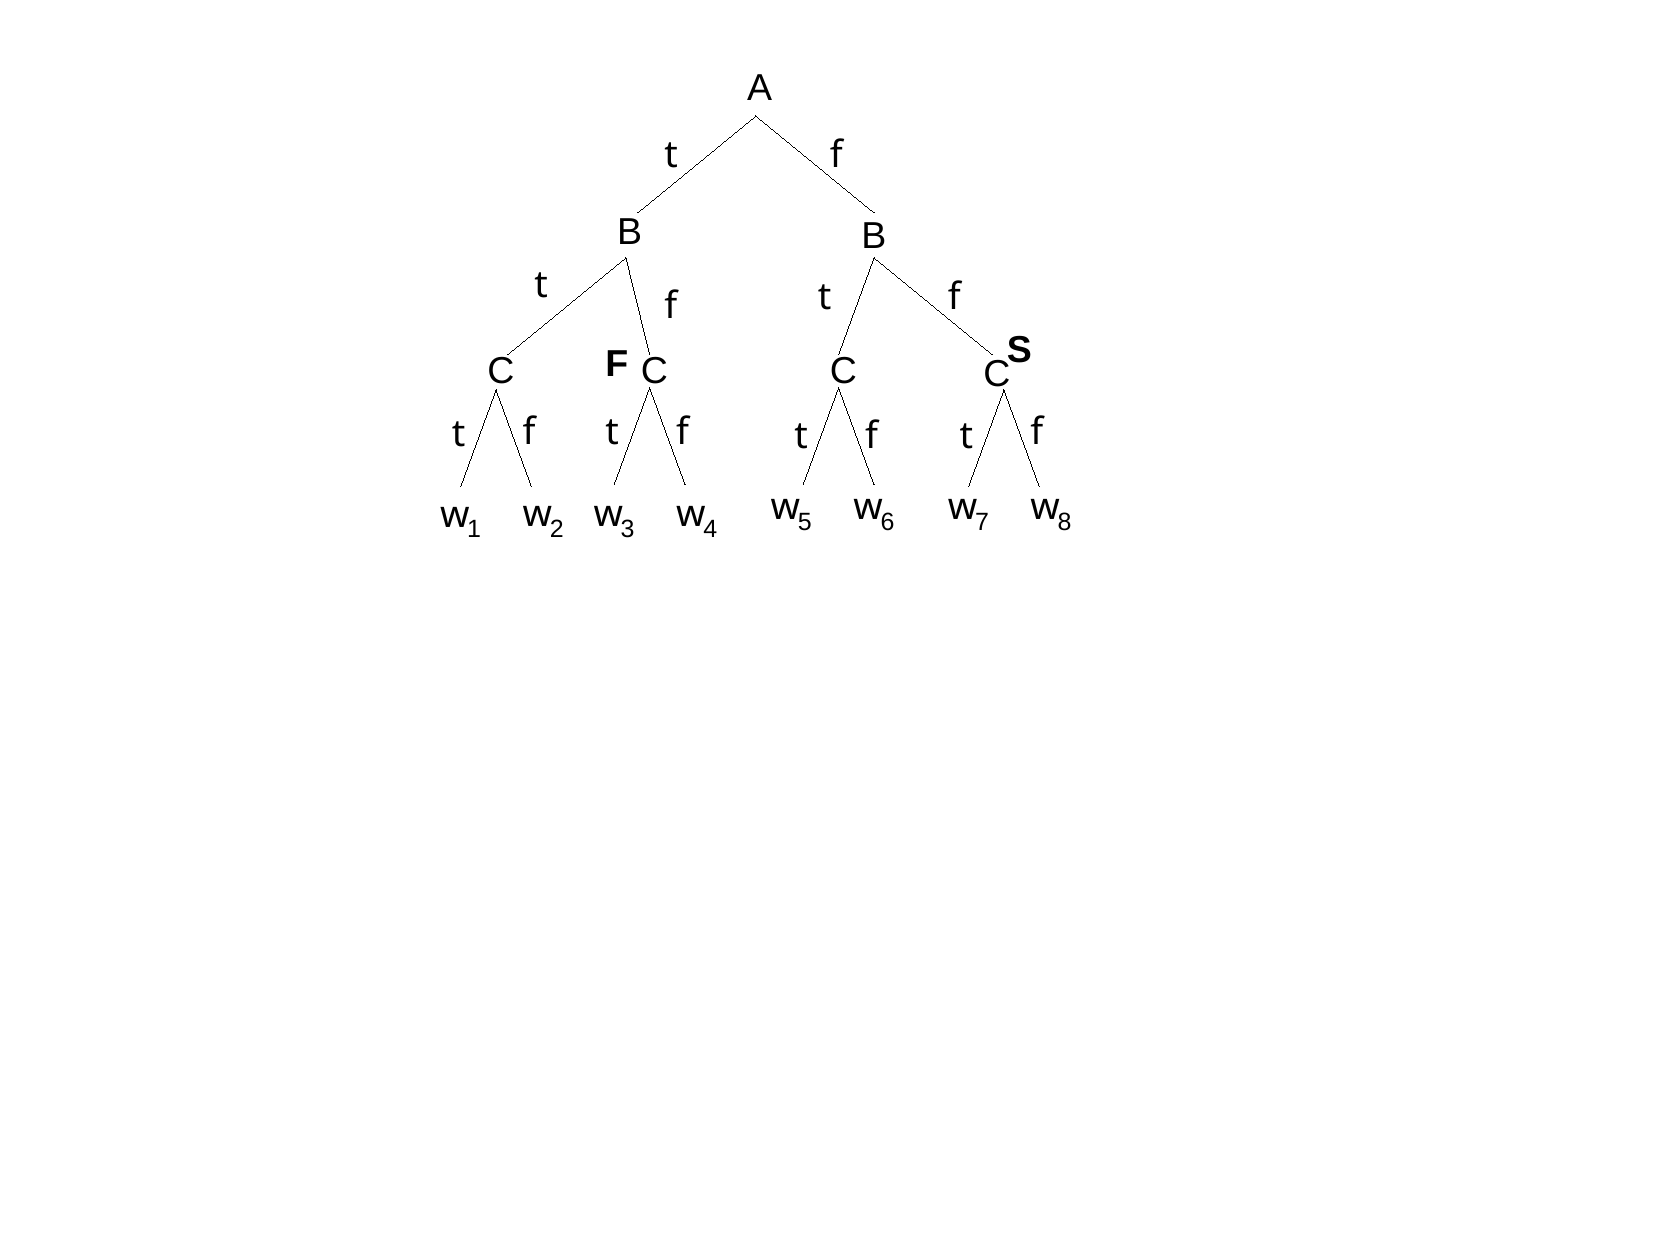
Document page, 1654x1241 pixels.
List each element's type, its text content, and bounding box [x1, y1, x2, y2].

text_box w [425, 479, 473, 544]
text_box A [732, 59, 792, 116]
text_box t [437, 399, 485, 468]
text_box f [933, 262, 981, 326]
text_box 7 [960, 500, 1004, 544]
text_box f [814, 120, 863, 184]
text_box t [590, 397, 638, 461]
text_box w [933, 472, 981, 537]
text_box f [1015, 397, 1063, 461]
text_box F [590, 335, 650, 393]
text_box w [838, 472, 886, 537]
text_box t [649, 120, 697, 184]
text_box w [661, 479, 709, 543]
text_box t [779, 401, 827, 466]
text_box w [1015, 472, 1063, 537]
text_box w [755, 472, 804, 537]
text_box f [507, 397, 556, 461]
text_box f [661, 397, 709, 461]
text_box 6 [865, 500, 910, 544]
text_box t [519, 250, 567, 331]
text_box C [814, 342, 875, 400]
text_box B [846, 206, 906, 264]
text_box w [578, 479, 626, 543]
text_box C [625, 342, 686, 400]
text_box t [944, 401, 993, 466]
text_box f [850, 401, 898, 466]
text_box 1 [452, 507, 497, 551]
text_box C [968, 344, 1028, 402]
text_box t [803, 262, 851, 326]
text_box 4 [688, 507, 733, 551]
text_box S [992, 321, 1052, 378]
text_box C [472, 342, 532, 400]
text_box B [602, 203, 662, 260]
text_box w [507, 479, 556, 543]
text_box 8 [1042, 500, 1087, 544]
text_box 5 [783, 500, 827, 544]
text_box 2 [535, 507, 579, 551]
text_box 3 [605, 507, 650, 551]
text_box f [649, 271, 697, 336]
